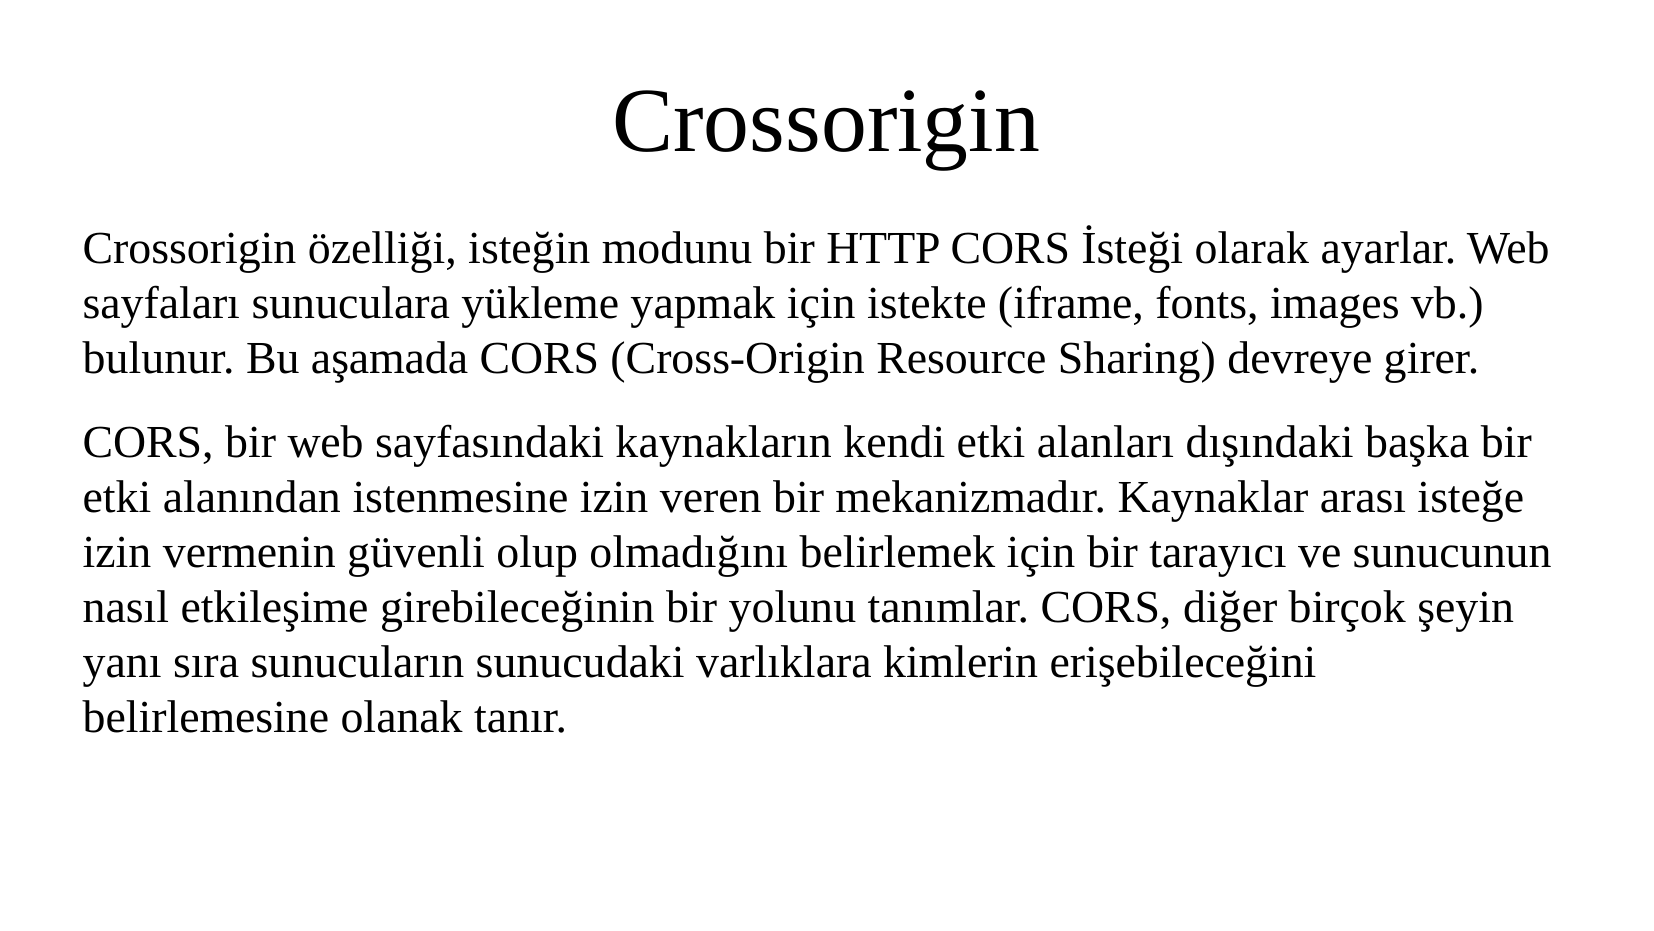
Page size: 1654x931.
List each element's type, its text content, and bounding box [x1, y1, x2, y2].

title Crossorigin [82, 37, 1571, 193]
list Crossorigin özelliği, isteğin modunu bir HTTP CORS İsteği olarak ayarlar. Web sayfaları sunuculara yükleme yapmak için istekte (iframe, fonts, images vb.) bulunur. Bu aşamada CORS (Cross-Origin Resource Sharing) devreye girer. CORS, bir web sayfasındaki kaynakların kendi etki alanları dışındaki başka bir etki alanından istenmesine izin veren bir mekanizmadır. Kaynaklar arası isteğe izin vermenin güvenli olup olmadığını belirlemek için bir tarayıcı ve sunucunun nasıl etkileşime girebileceğinin bir yolunu tanımlar. CORS, diğer birçok şeyin yanı sıra sunucuların sunucudaki varlıklara kimlerin erişebileceğini belirlemesine olanak tanır. [82, 217, 1571, 758]
